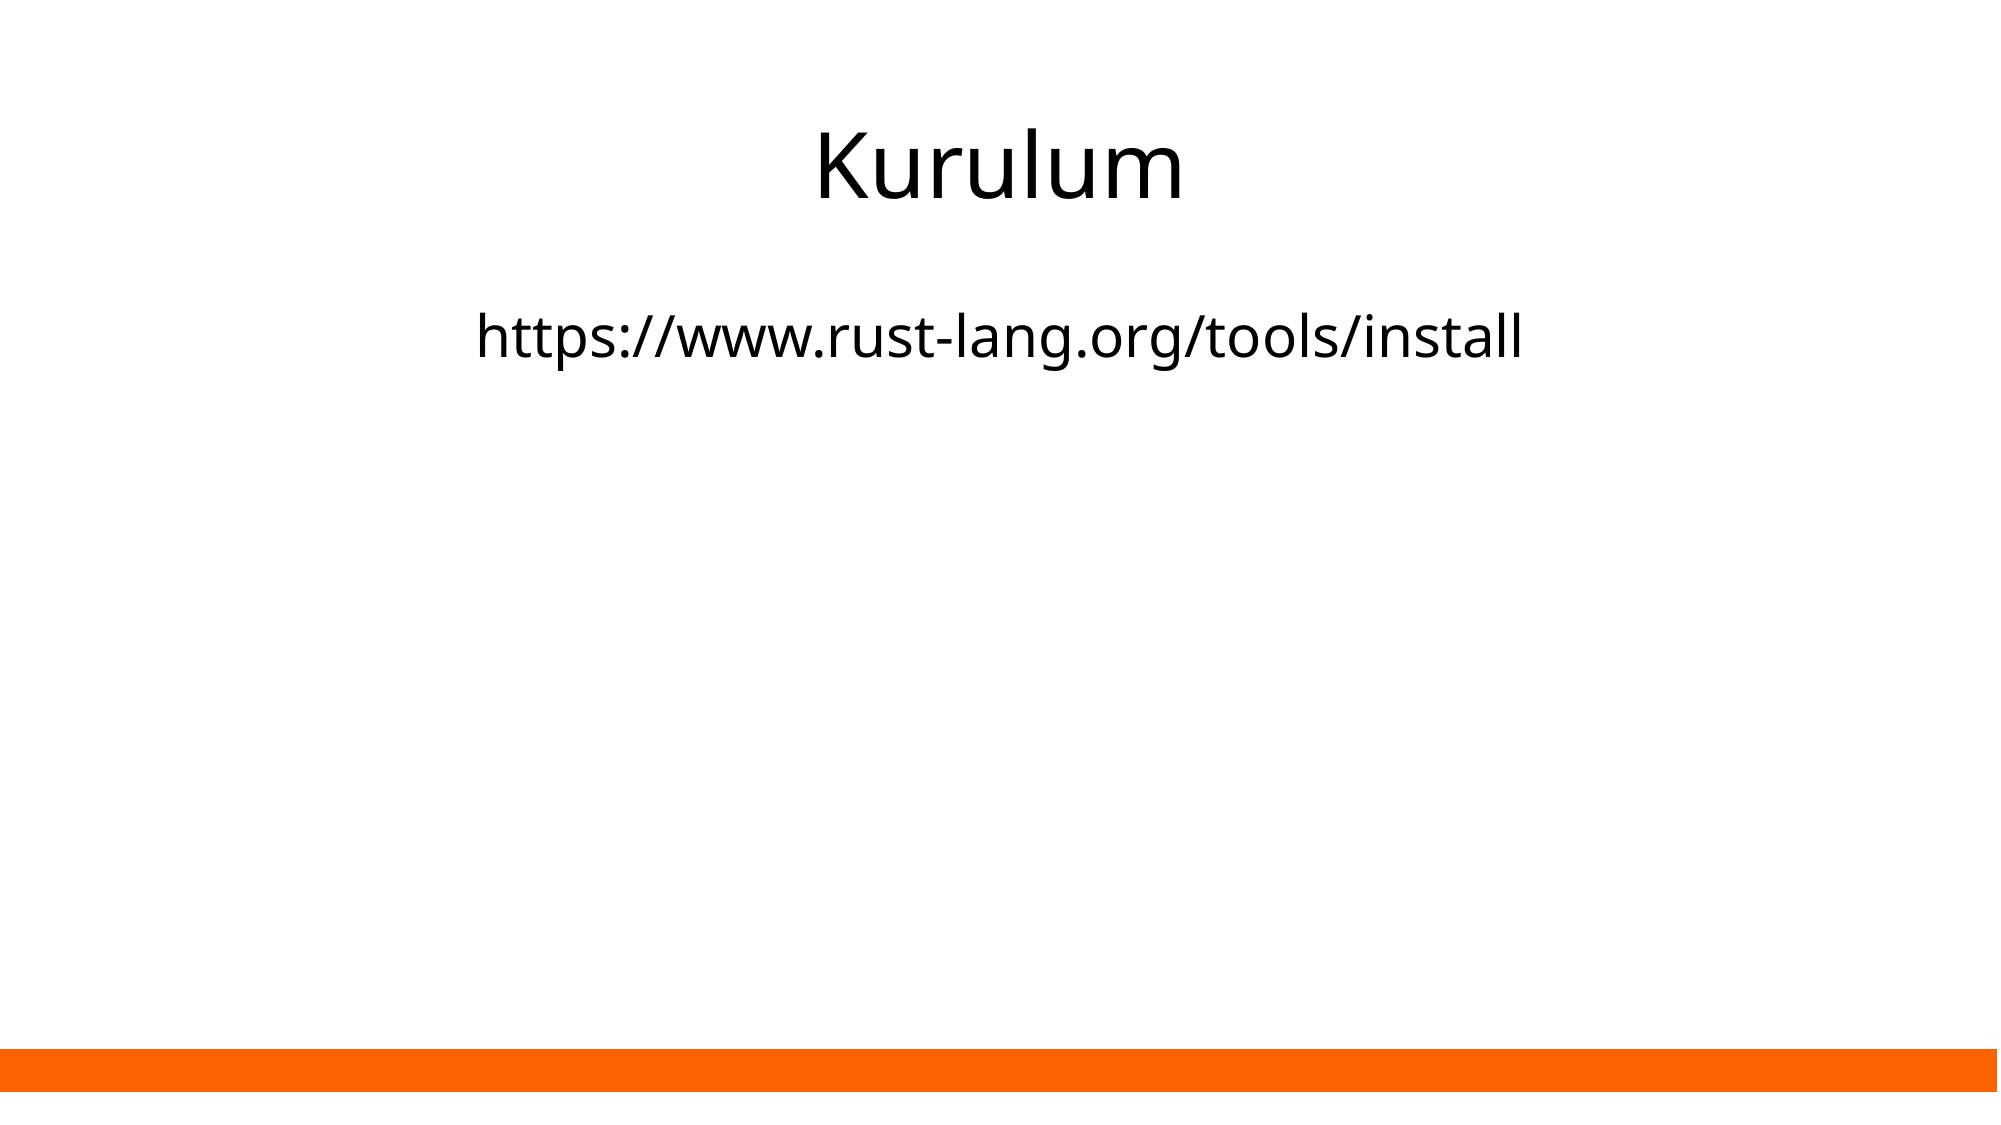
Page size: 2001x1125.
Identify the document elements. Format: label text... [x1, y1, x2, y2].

text_box [0, 1049, 1997, 1092]
title Kurulum [137, 59, 1863, 278]
list https://www.rust-lang.org/tools/install [137, 299, 1863, 1014]
